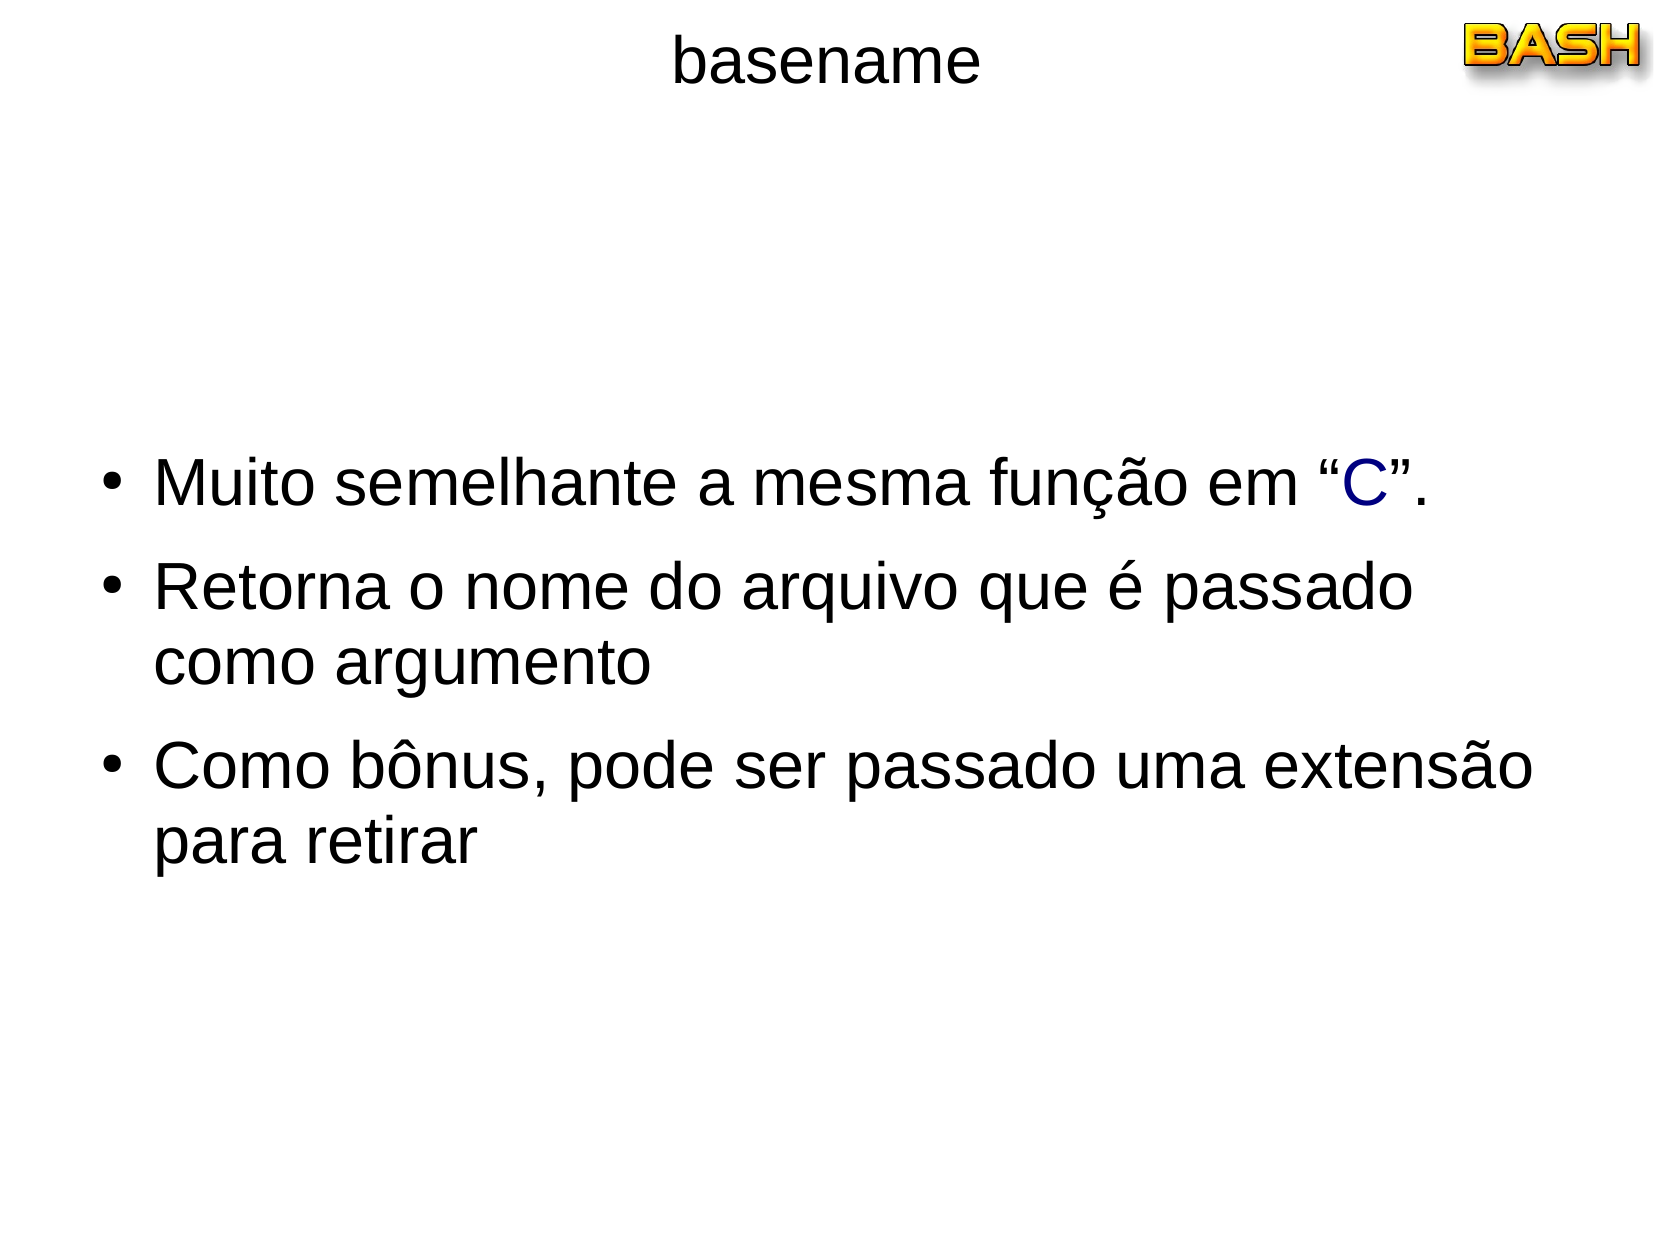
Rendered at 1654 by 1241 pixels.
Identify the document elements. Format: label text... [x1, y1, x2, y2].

list Muito semelhante a mesma função em “C”. Retorna o nome do arquivo que é passado como argumento Como bônus, pode ser passado uma extensão para retirar [82, 444, 1571, 878]
picture [1450, 0, 1654, 96]
title basename [82, 22, 1571, 98]
